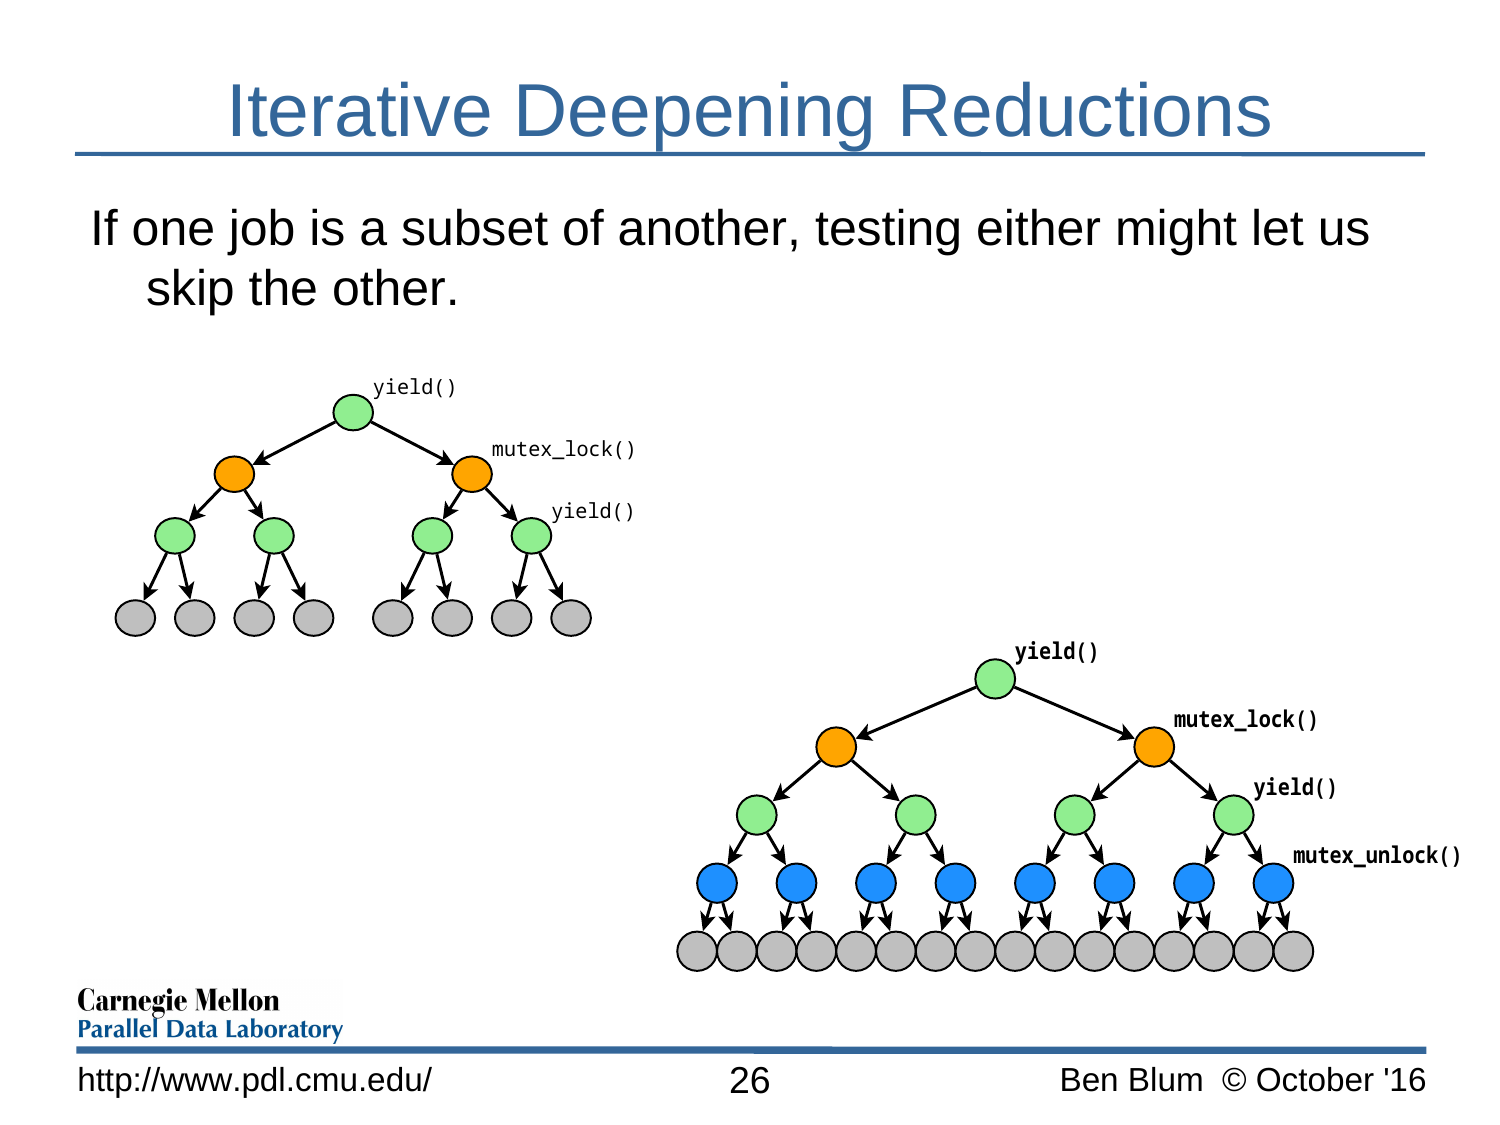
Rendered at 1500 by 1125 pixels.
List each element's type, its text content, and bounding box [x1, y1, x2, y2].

list If one job is a subset of another, testing either might let us skip the other. [75, 187, 1426, 946]
picture [675, 637, 1463, 976]
title Iterative Deepening Reductions [112, 50, 1388, 163]
picture [77, 979, 343, 1044]
picture [112, 375, 638, 638]
